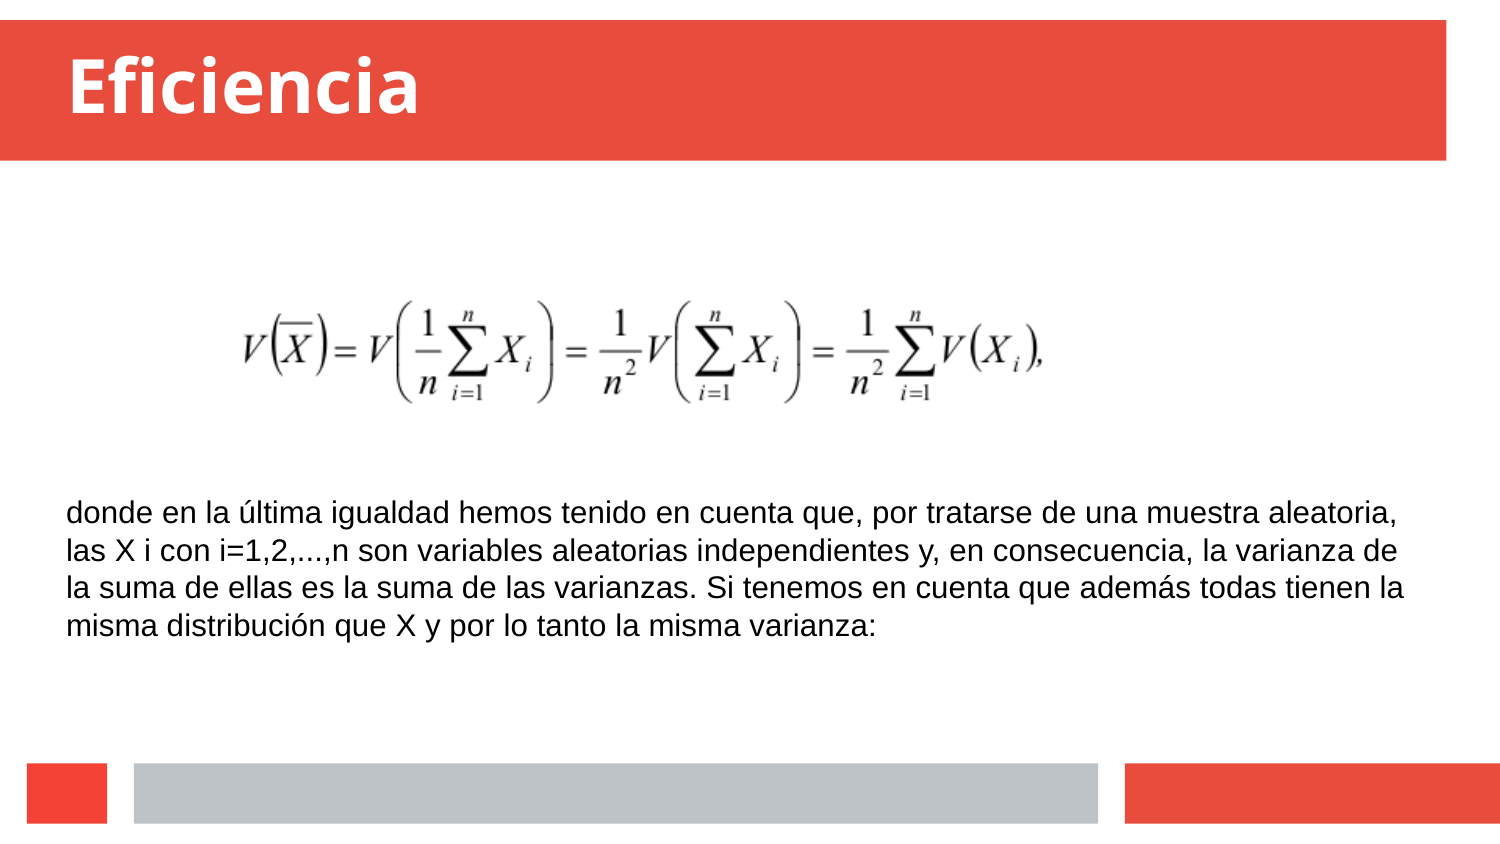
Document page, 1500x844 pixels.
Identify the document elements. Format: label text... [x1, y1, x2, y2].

title Eficiencia [53, 40, 1447, 141]
picture [200, 298, 1254, 435]
subtitle donde en la última igualdad hemos tenido en cuenta que, por tratarse de una muestra aleatoria, las X i con i=1,2,...,n son variables aleatorias independientes y, en consecuencia, la varianza de la suma de ellas es la suma de las varianzas. Si tenemos en cuenta que además todas tienen la misma distribución que X y por lo tanto la misma varianza: [53, 480, 1420, 744]
